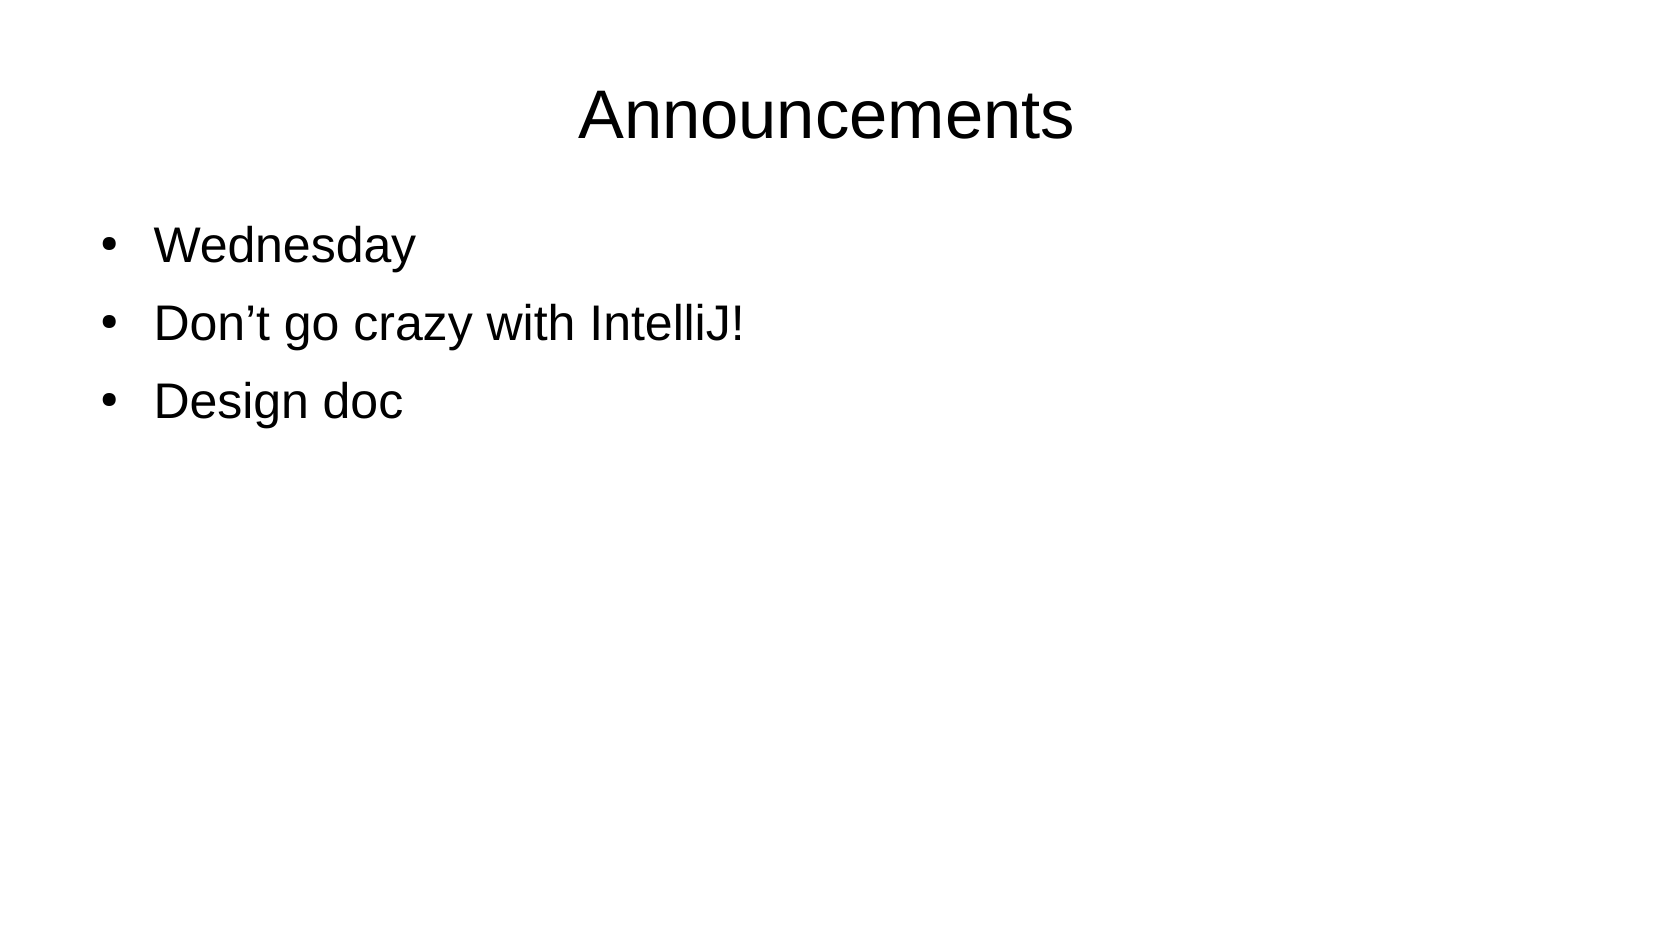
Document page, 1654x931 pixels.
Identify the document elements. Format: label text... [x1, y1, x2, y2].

list Wednesday Don’t go crazy with IntelliJ! Design doc [82, 217, 1571, 758]
title Announcements [82, 37, 1571, 193]
